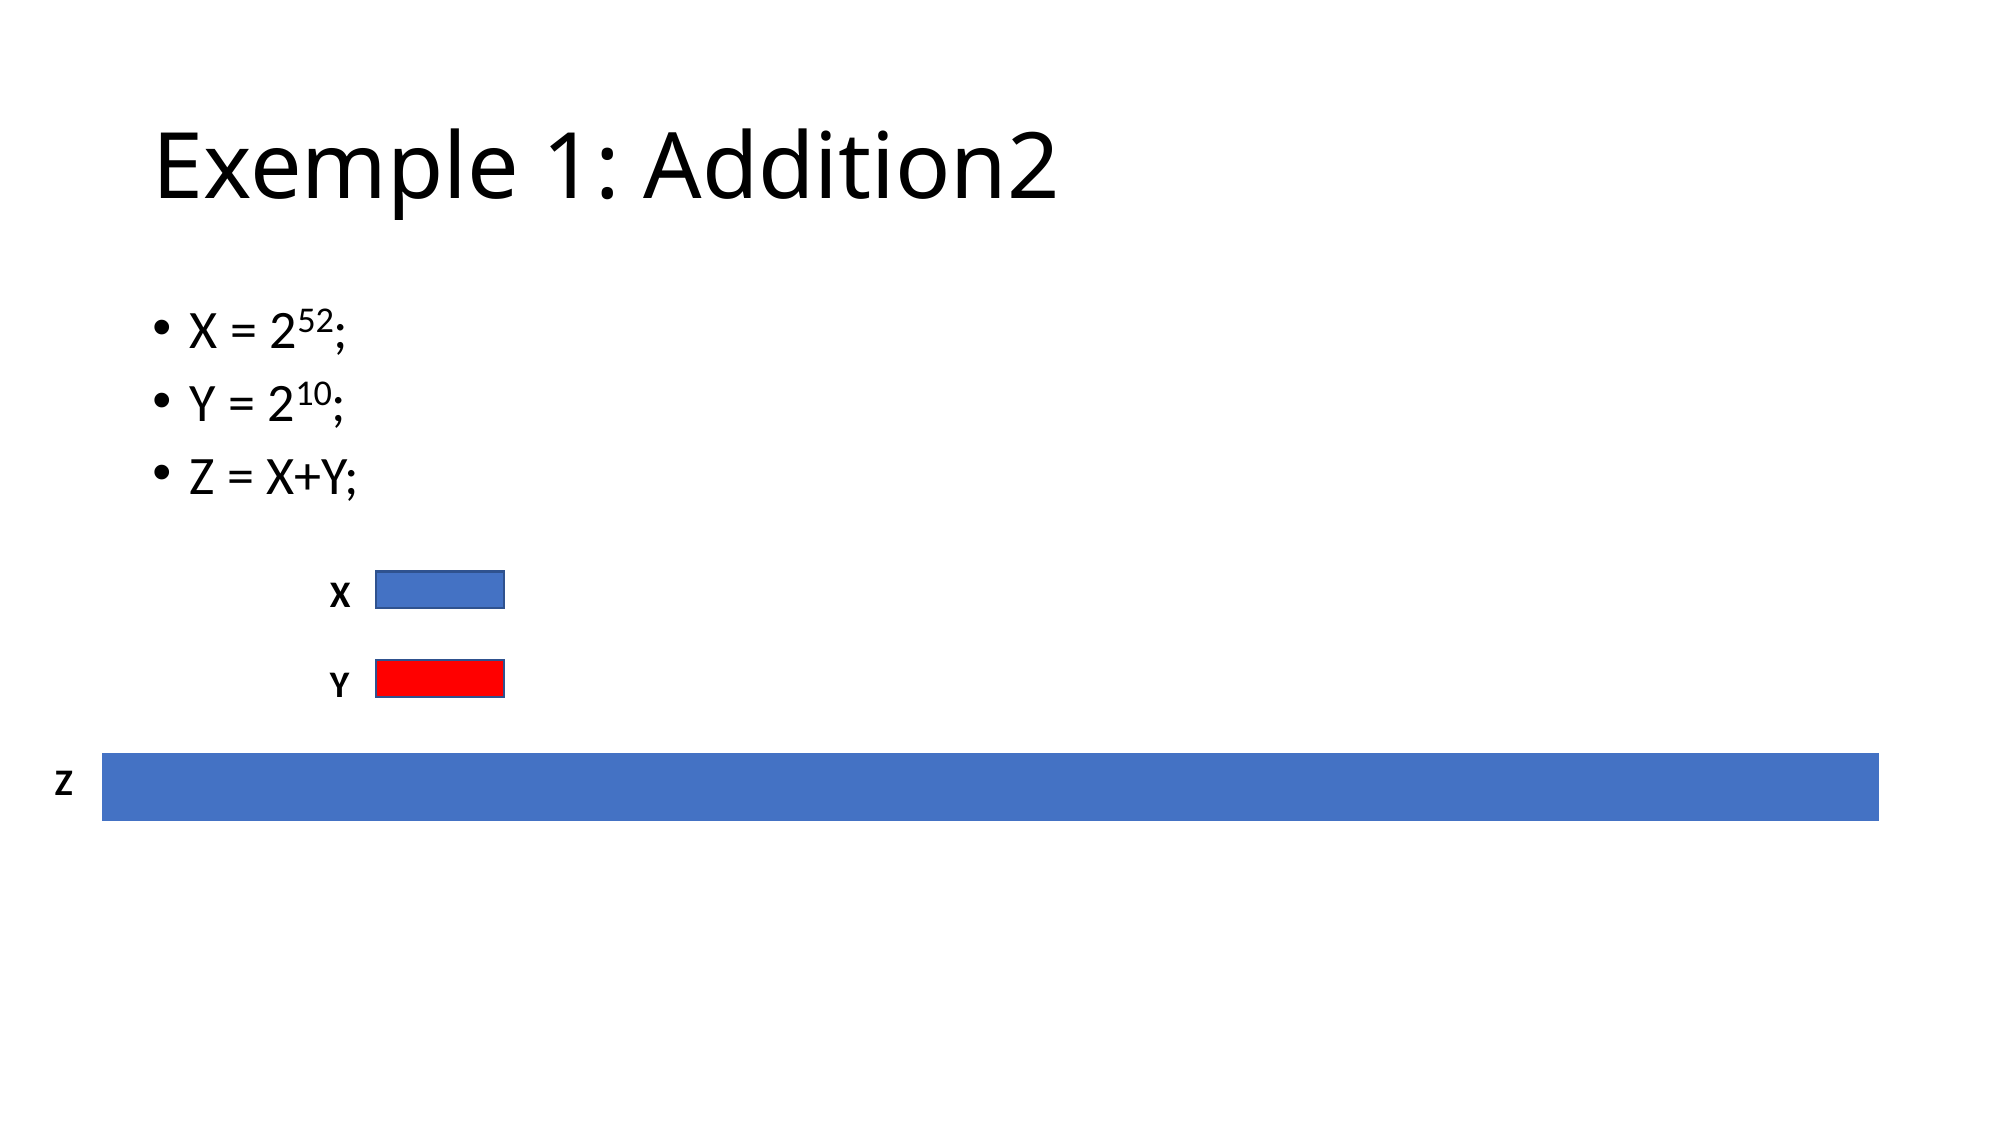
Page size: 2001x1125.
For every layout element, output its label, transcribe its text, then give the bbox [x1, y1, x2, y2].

table_header [923, 753, 957, 821]
table_header [1162, 753, 1196, 821]
table_header [1128, 753, 1162, 821]
table_header [581, 753, 615, 821]
table_header [307, 753, 342, 821]
table_header [1572, 753, 1607, 821]
text_box X Y [314, 562, 366, 714]
table_header [615, 753, 649, 821]
table_header [376, 753, 410, 821]
table_header [1607, 753, 1641, 821]
table_header [1265, 753, 1299, 821]
table_header [718, 753, 752, 821]
table_header [1196, 753, 1231, 821]
table_header [1812, 753, 1846, 821]
table_header [512, 753, 547, 821]
table_header [444, 753, 478, 821]
table_header [1299, 753, 1333, 821]
table_header [1641, 753, 1675, 821]
table_header [1060, 753, 1094, 821]
table_header [1401, 753, 1436, 821]
table_header [683, 753, 718, 821]
title Exemple 1: Addition2 [137, 59, 1863, 278]
table_header [991, 753, 1025, 821]
table_header [649, 753, 683, 821]
table_header [1778, 753, 1812, 821]
table_header [752, 753, 786, 821]
text_box Z [39, 750, 89, 812]
table_header [410, 753, 444, 821]
table_header [786, 753, 820, 821]
table_header [239, 753, 273, 821]
table_header [820, 753, 854, 821]
table_header [205, 753, 239, 821]
table_header [478, 753, 512, 821]
table_header [102, 753, 136, 821]
table_header [889, 753, 923, 821]
table_header [1470, 753, 1504, 821]
table_header [1025, 753, 1060, 821]
table_header [1846, 753, 1879, 821]
text_box [376, 660, 504, 697]
table_header [1333, 753, 1367, 821]
table_header [1367, 753, 1401, 821]
table_header [136, 753, 171, 821]
table_header [1743, 753, 1778, 821]
table_header [1094, 753, 1128, 821]
table_header [1538, 753, 1572, 821]
table_header [1709, 753, 1743, 821]
table_header [1436, 753, 1470, 821]
text_box [376, 571, 504, 608]
list X = 252; Y = 210; Z = X+Y; [137, 299, 1863, 517]
table_header [1675, 753, 1709, 821]
table_header [1231, 753, 1265, 821]
table_header [547, 753, 581, 821]
table_header [171, 753, 205, 821]
table_header [273, 753, 307, 821]
table_header [1504, 753, 1538, 821]
table_header [854, 753, 889, 821]
table_header [957, 753, 991, 821]
table_header [342, 753, 376, 821]
